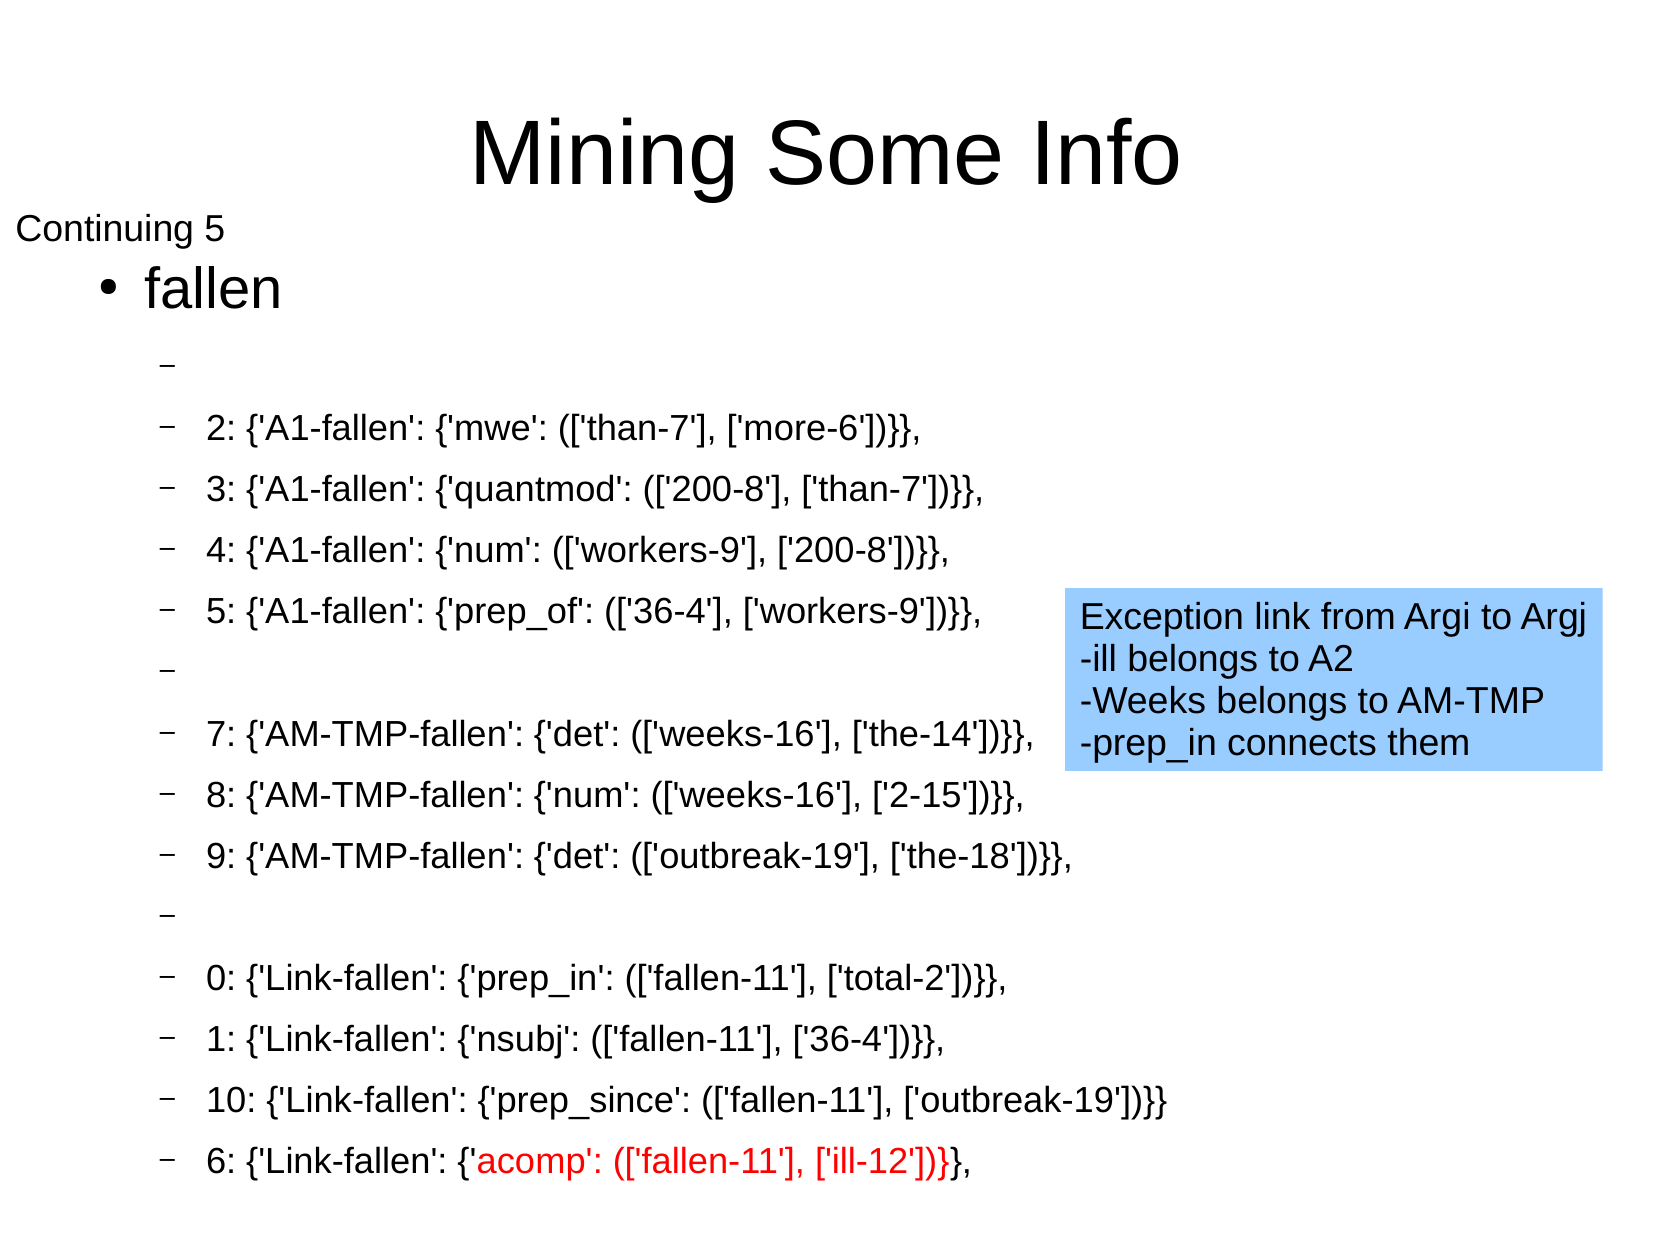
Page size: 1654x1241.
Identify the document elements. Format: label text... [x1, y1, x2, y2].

text_box Continuing 5 [0, 199, 241, 257]
title Mining Some Info [82, 49, 1571, 257]
list fallen 2: {'A1-fallen': {'mwe': (['than-7'], ['more-6'])}}, 3: {'A1-fallen': {'quantmod': (['200-8'], ['than-7'])}}, 4: {'A1-fallen': {'num': (['workers-9'], ['200-8'])}}, 5: {'A1-fallen': {'prep_of': (['36-4'], ['workers-9'])}}, 7: {'AM-TMP-fallen': {'det': (['weeks-16'], ['the-14'])}}, 8: {'AM-TMP-fallen': {'num': (['weeks-16'], ['2-15'])}}, 9: {'AM-TMP-fallen': {'det': (['outbreak-19'], ['the-18'])}}, 0: {'Link-fallen': {'prep_in': (['fallen-11'], ['total-2'])}}, 1: {'Link-fallen': {'nsubj': (['fallen-11'], ['36-4'])}}, 10: {'Link-fallen': {'prep_since': (['fallen-11'], ['outbreak-19'])}} 6: {'Link-fallen': {'acomp': (['fallen-11'], ['ill-12'])}}, [82, 256, 1538, 1186]
text_box Exception link from Argi to Argj -ill belongs to A2 -Weeks belongs to AM-TMP -prep_in connects them [1065, 588, 1603, 771]
